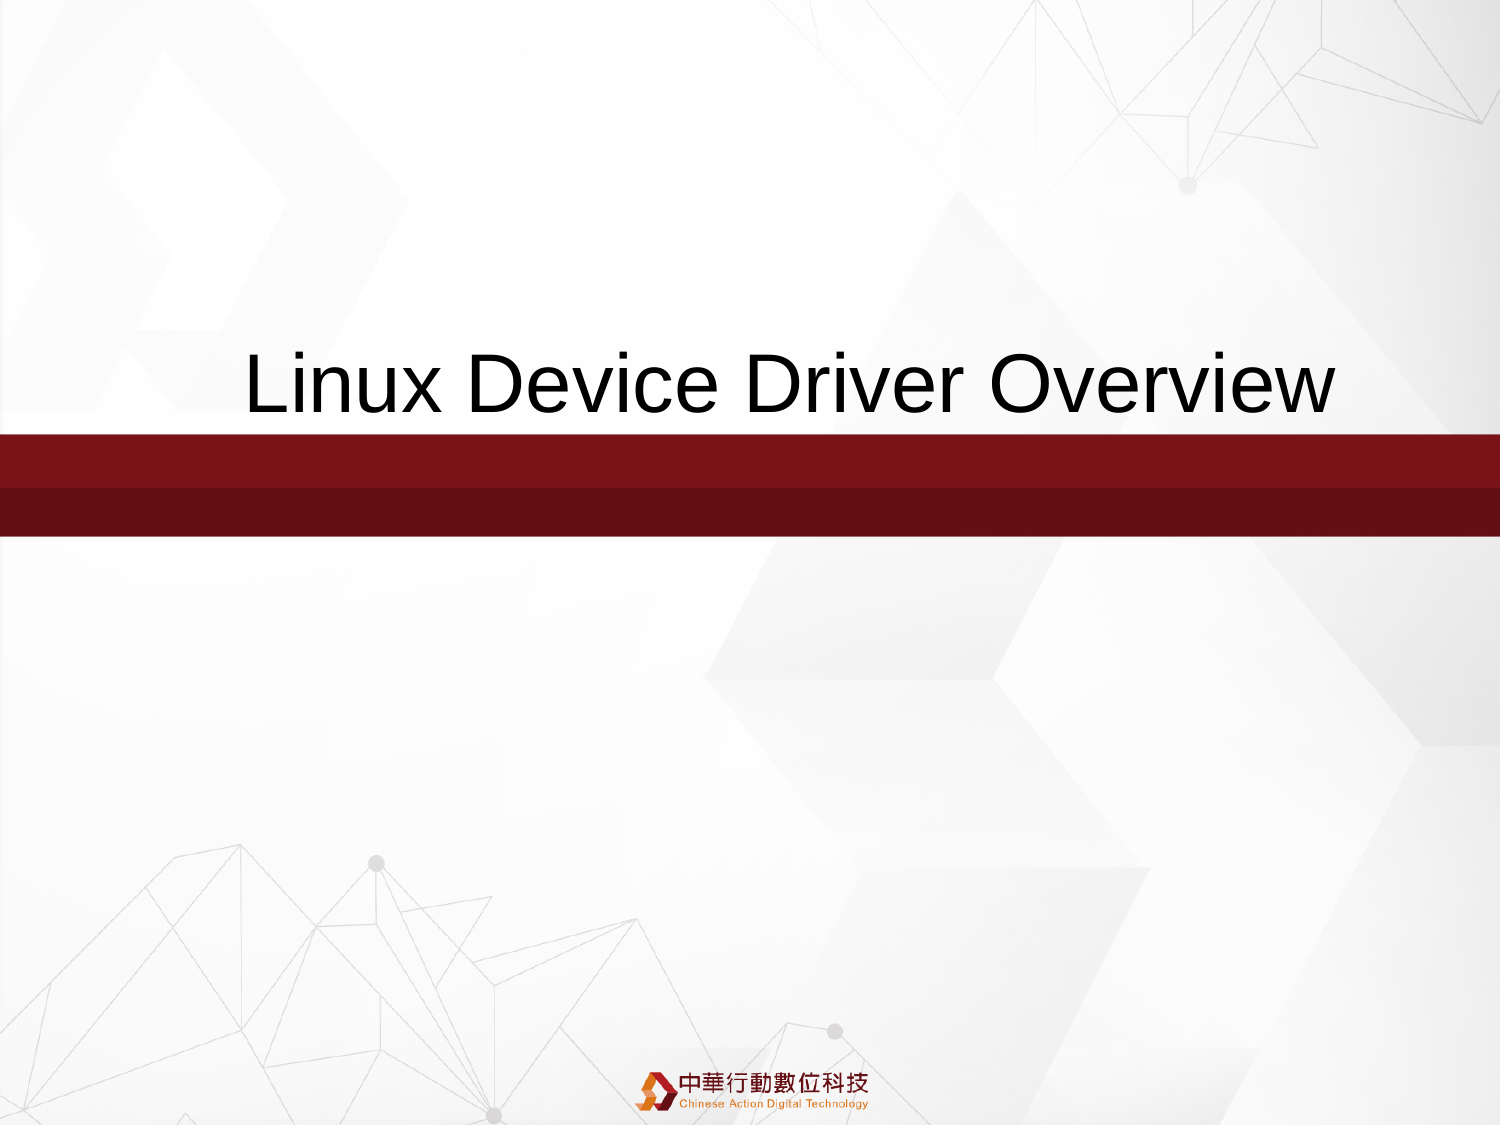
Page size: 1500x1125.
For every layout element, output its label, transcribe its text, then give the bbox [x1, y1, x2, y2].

title Linux Device Driver Overview [149, 321, 1401, 532]
picture [0, 0, 1500, 1125]
